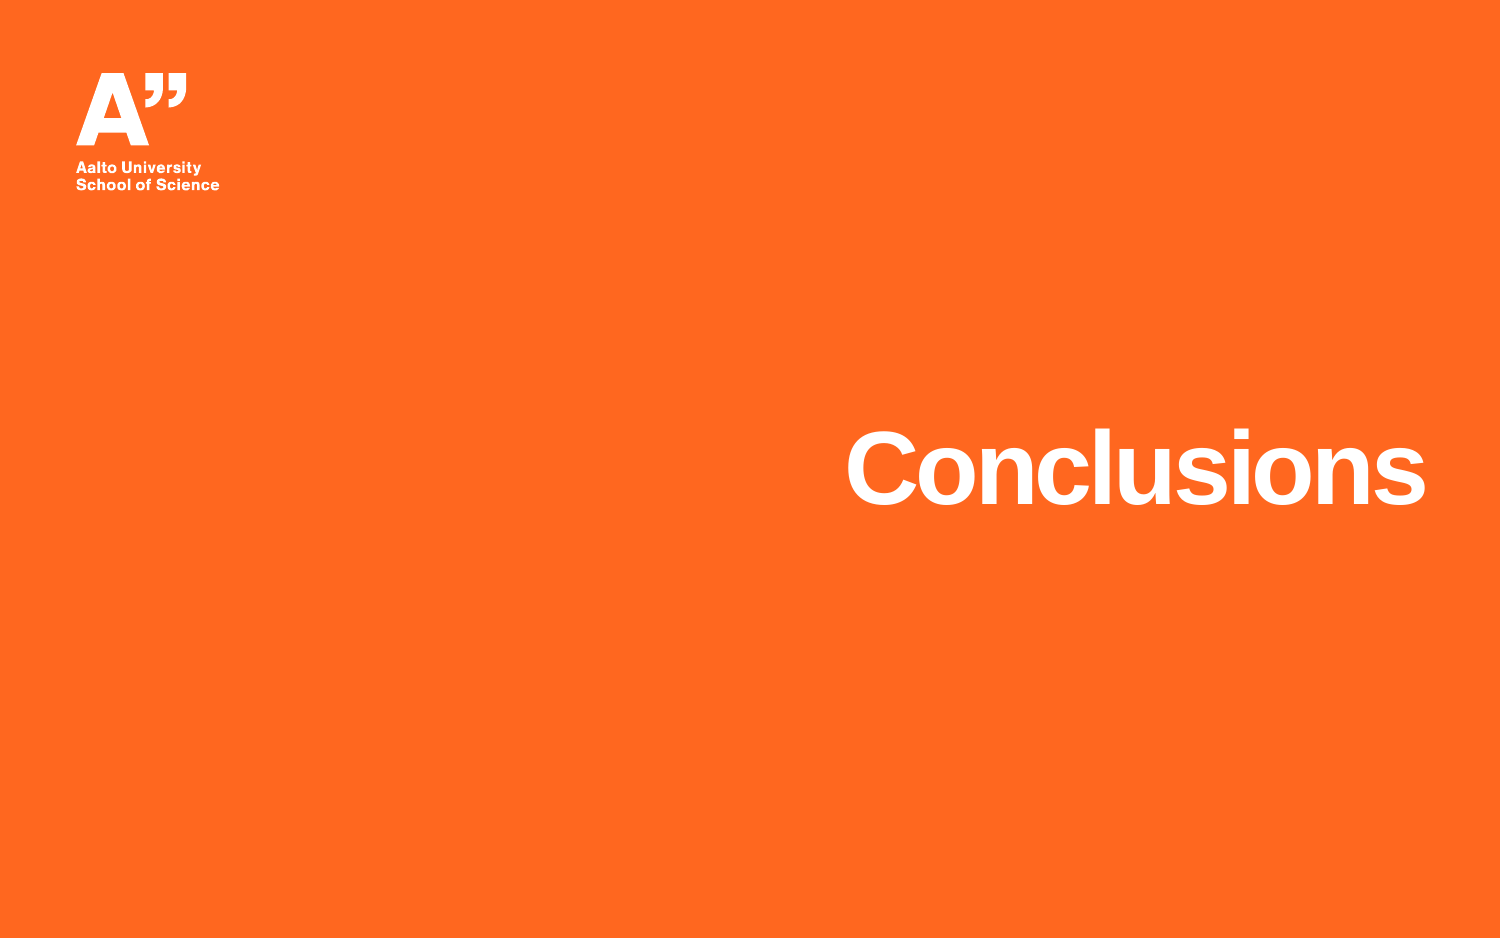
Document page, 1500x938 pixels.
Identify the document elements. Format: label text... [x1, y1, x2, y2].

subtitle Conclusions [82, 0, 1430, 938]
